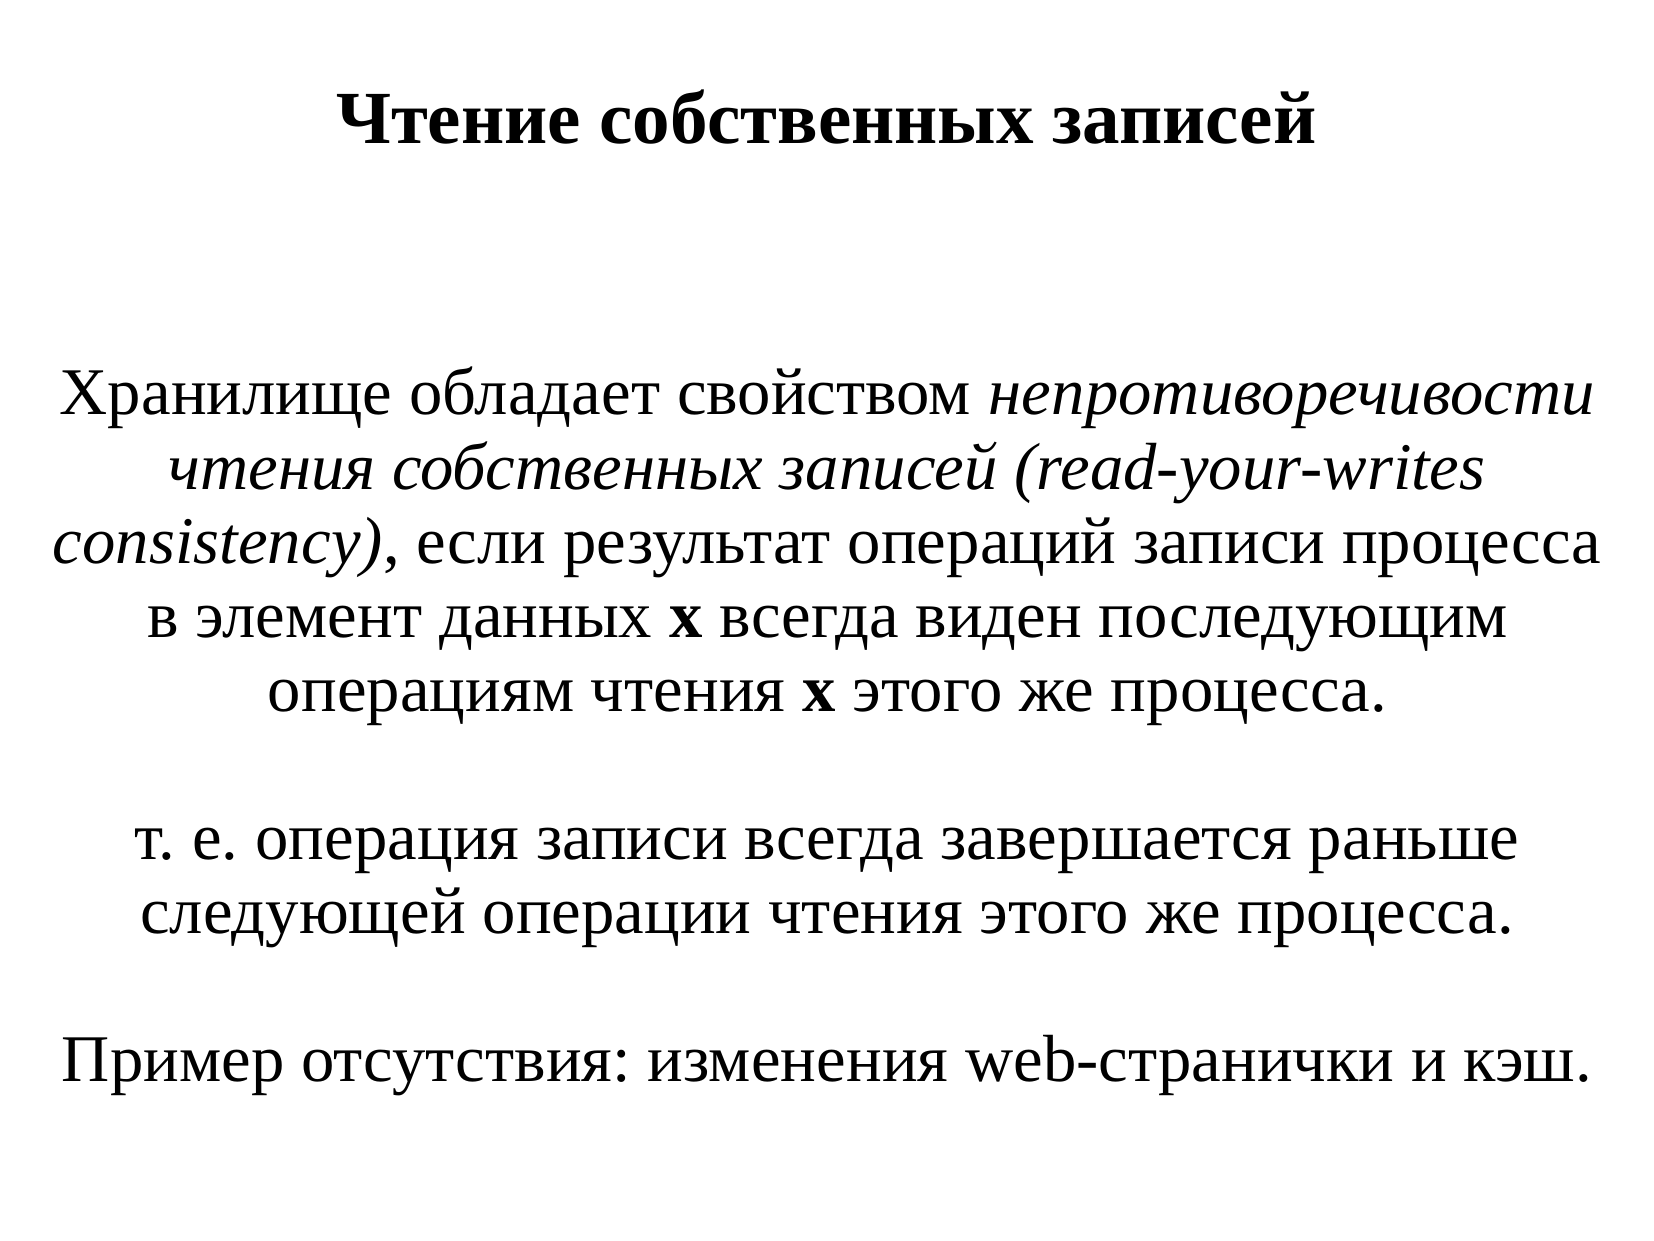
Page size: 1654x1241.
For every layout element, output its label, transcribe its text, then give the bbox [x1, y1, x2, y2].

title Чтение собственных записей [30, 27, 1624, 210]
subtitle Хранилище обладает свойством непротиворечивости чтения собственных записей (read-your-writes consistency), если результат операций записи процесса в элемент данных x всегда виден последующим операциям чтения x этого же процесса. т. е. операция записи всегда завершается раньше следующей операции чтения этого же процесса. Пример отсутствия: изменения web-странички и кэш. [30, 236, 1626, 1215]
